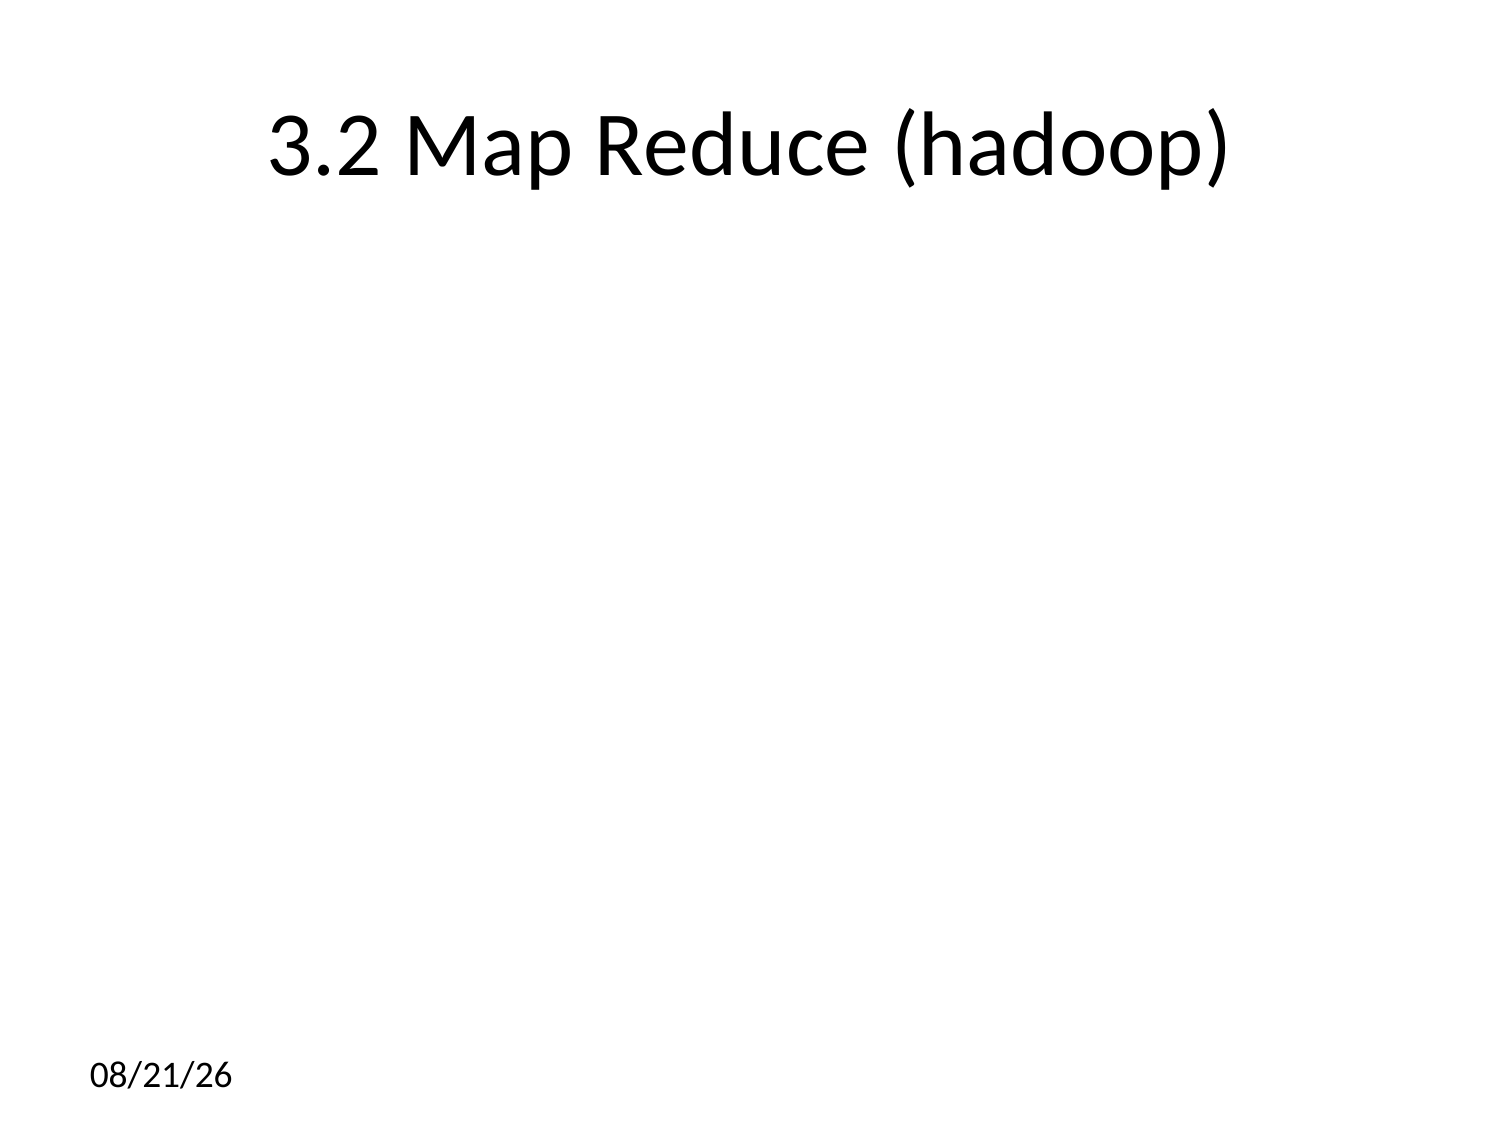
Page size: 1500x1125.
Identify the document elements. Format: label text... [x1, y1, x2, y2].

title 3.2 Map Reduce (hadoop) [75, 21, 1426, 257]
